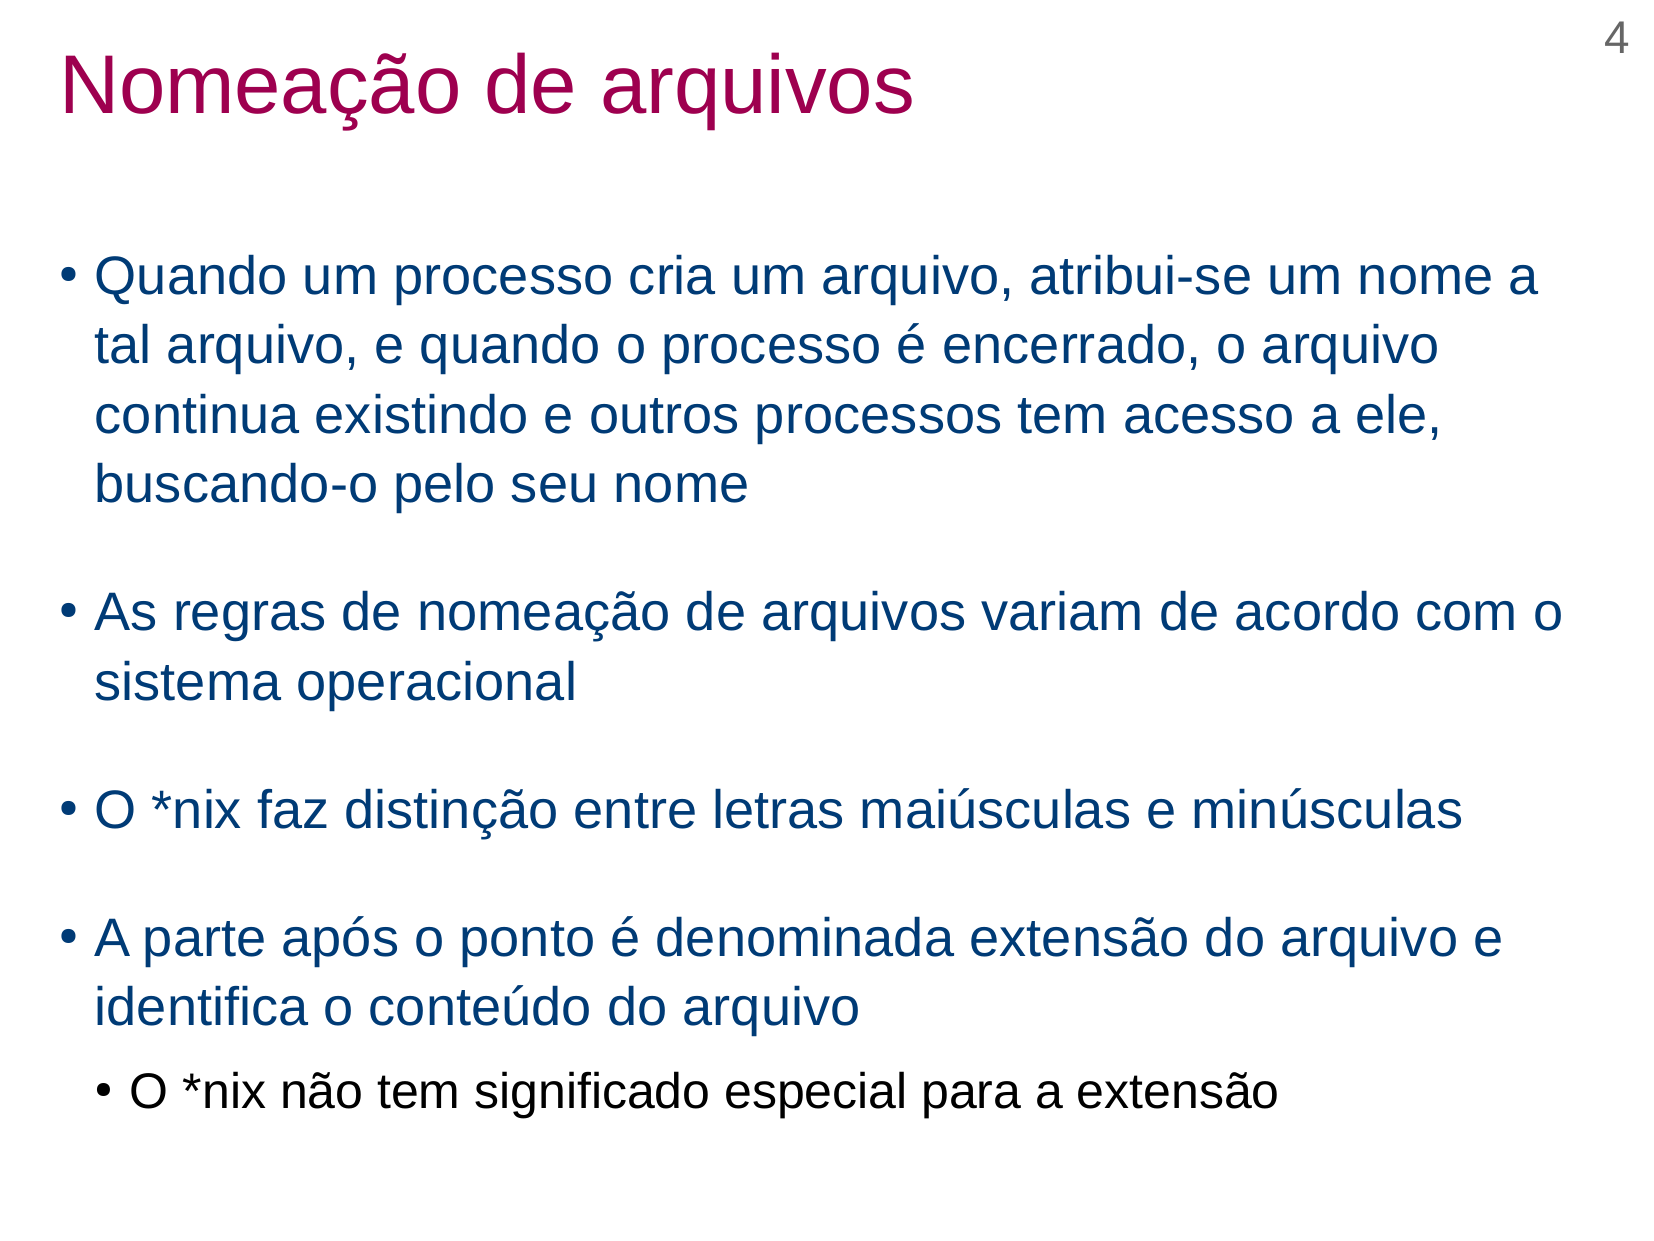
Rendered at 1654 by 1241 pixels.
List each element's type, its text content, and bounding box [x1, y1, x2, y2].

list Quando um processo cria um arquivo, atribui-se um nome a tal arquivo, e quando o processo é encerrado, o arquivo continua existindo e outros processos tem acesso a ele, buscando-o pelo seu nome As regras de nomeação de arquivos variam de acordo com o sistema operacional O *nix faz distinção entre letras maiúsculas e minúsculas A parte após o ponto é denominada extensão do arquivo e identifica o conteúdo do arquivo O *nix não tem significado especial para a extensão [59, 236, 1595, 1211]
title Nomeação de arquivos [59, 29, 1595, 148]
